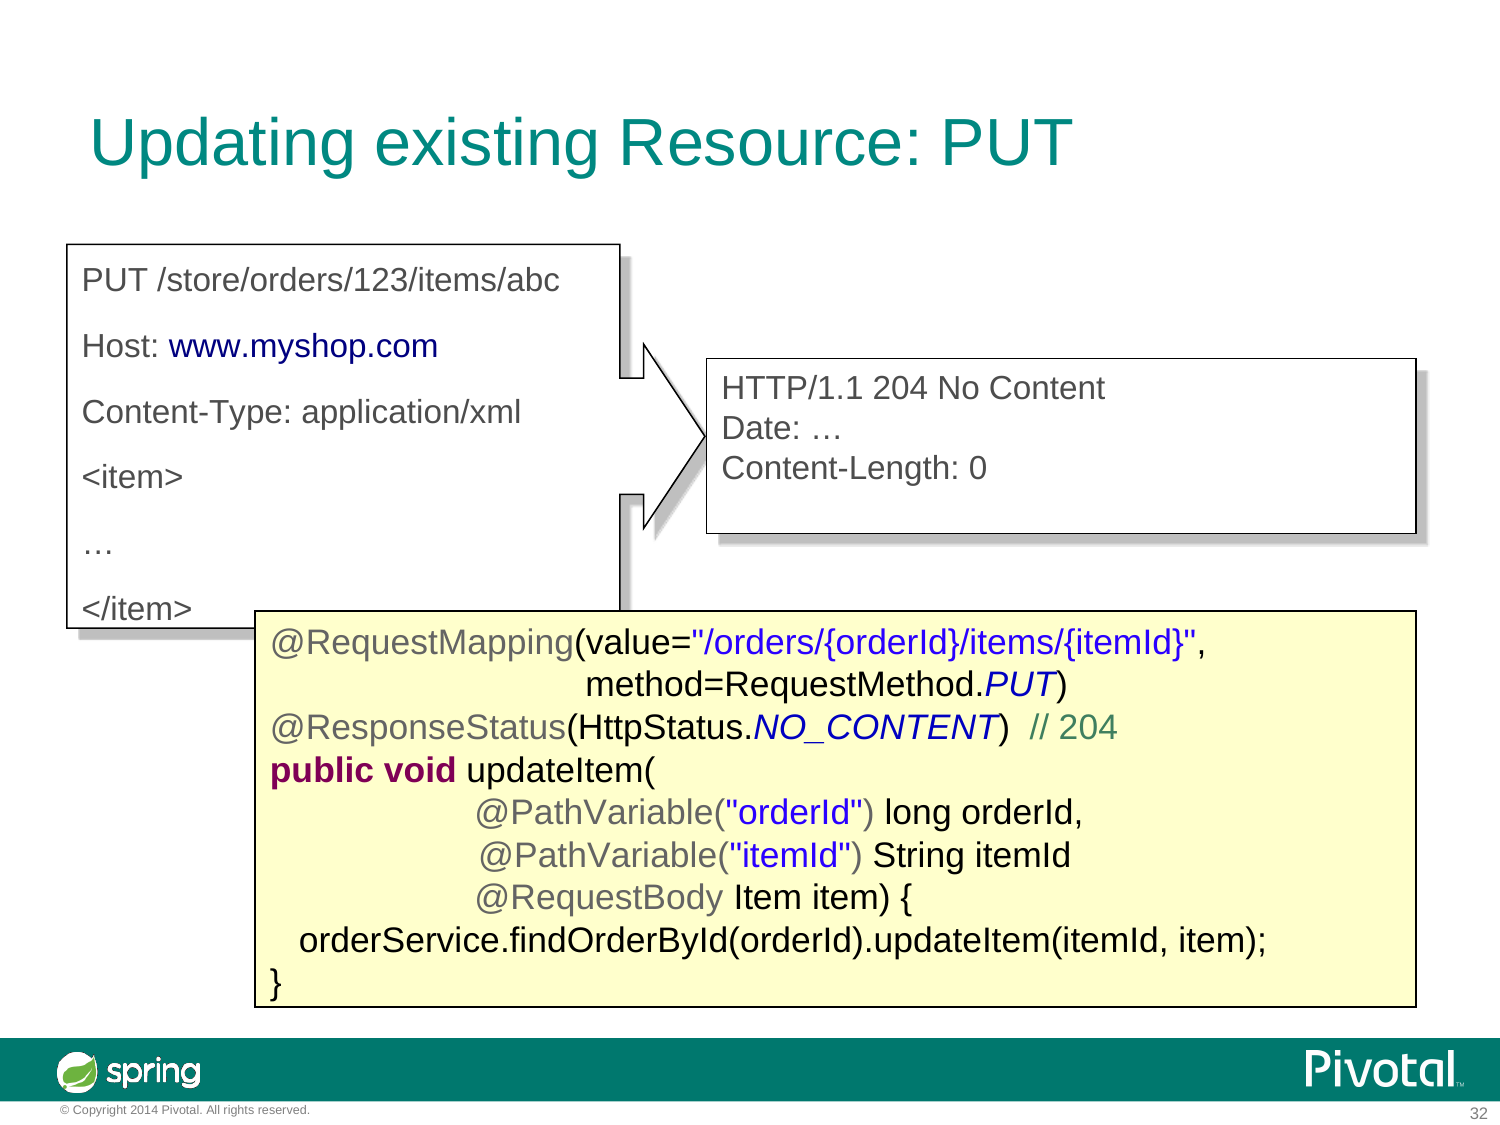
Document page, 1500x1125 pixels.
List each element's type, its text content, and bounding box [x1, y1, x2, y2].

picture [32, 1041, 210, 1103]
text_box @RequestMapping(value="/orders/{orderId}/items/{itemId}", method=RequestMethod.PUT) @ResponseStatus(HttpStatus.NO_CONTENT) // 204 public void updateItem( @PathVariable("orderId") long orderId, @PathVariable("itemId") String itemId @RequestBody Item item) { orderService.findOrderById(orderId).updateItem(itemId, item); } [254, 611, 1416, 1008]
title Updating existing Resource: PUT [75, 45, 1426, 233]
text_box PUT /store/orders/123/items/abc Host: www.myshop.com Content-Type: application/xml <item> … </item> [66, 244, 705, 629]
text_box HTTP/1.1 204 No Content Date: … Content-Length: 0 [706, 358, 1416, 534]
picture [1306, 1050, 1464, 1087]
